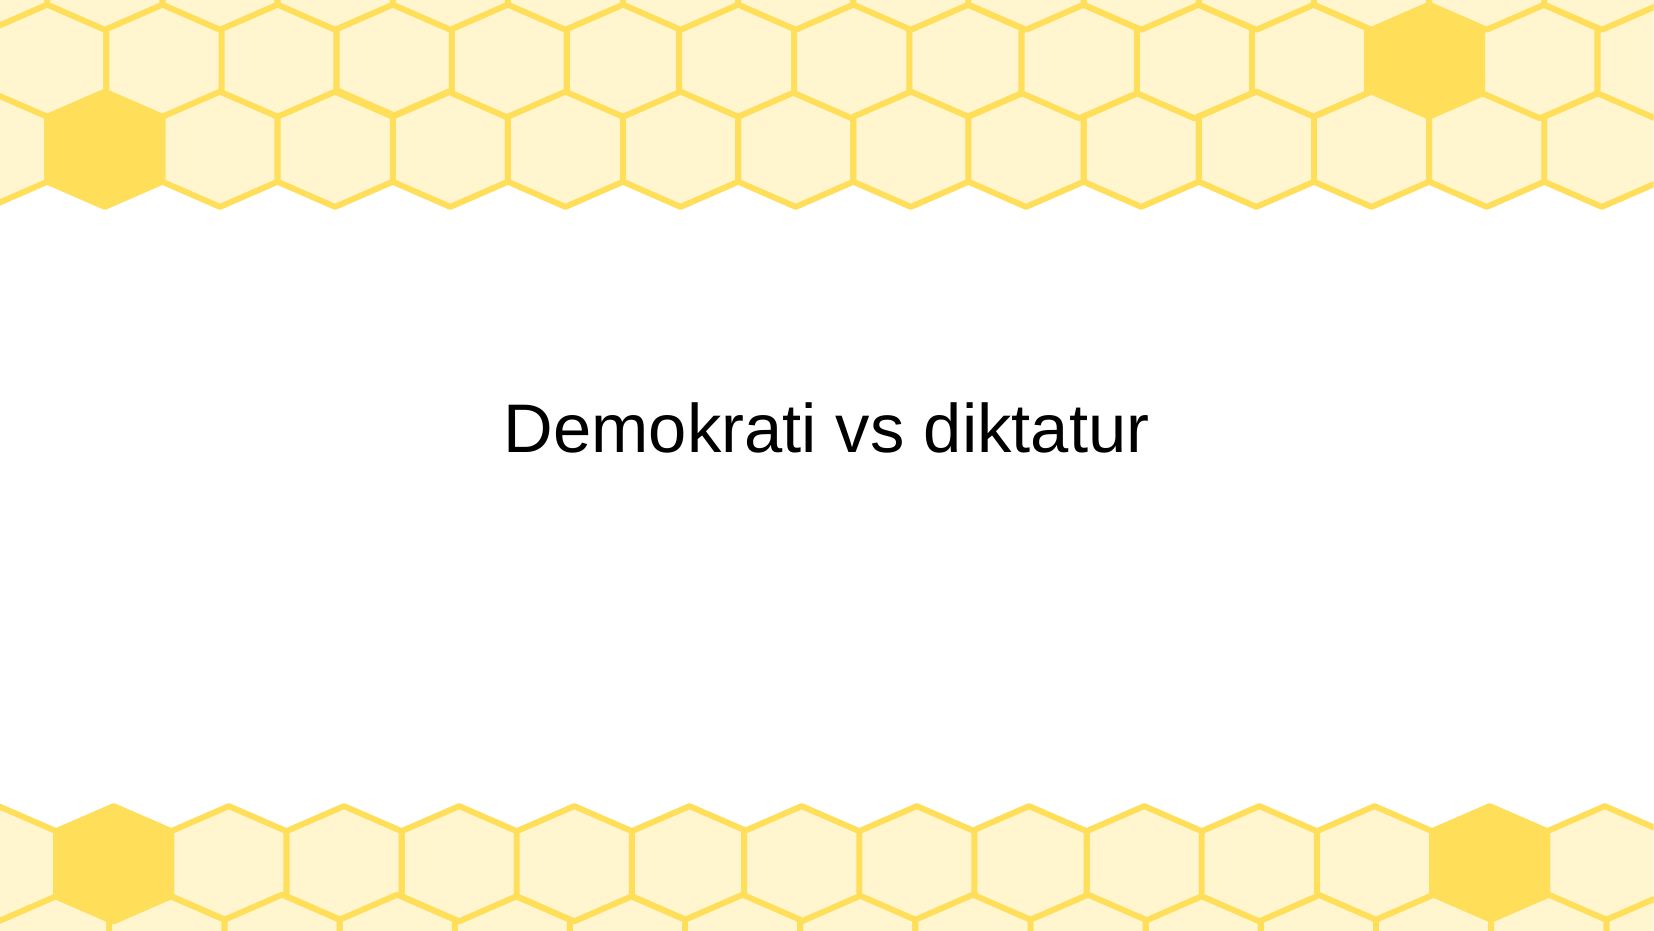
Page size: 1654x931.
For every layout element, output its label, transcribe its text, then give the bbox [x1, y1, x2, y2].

title Demokrati vs diktatur [88, 324, 1565, 532]
